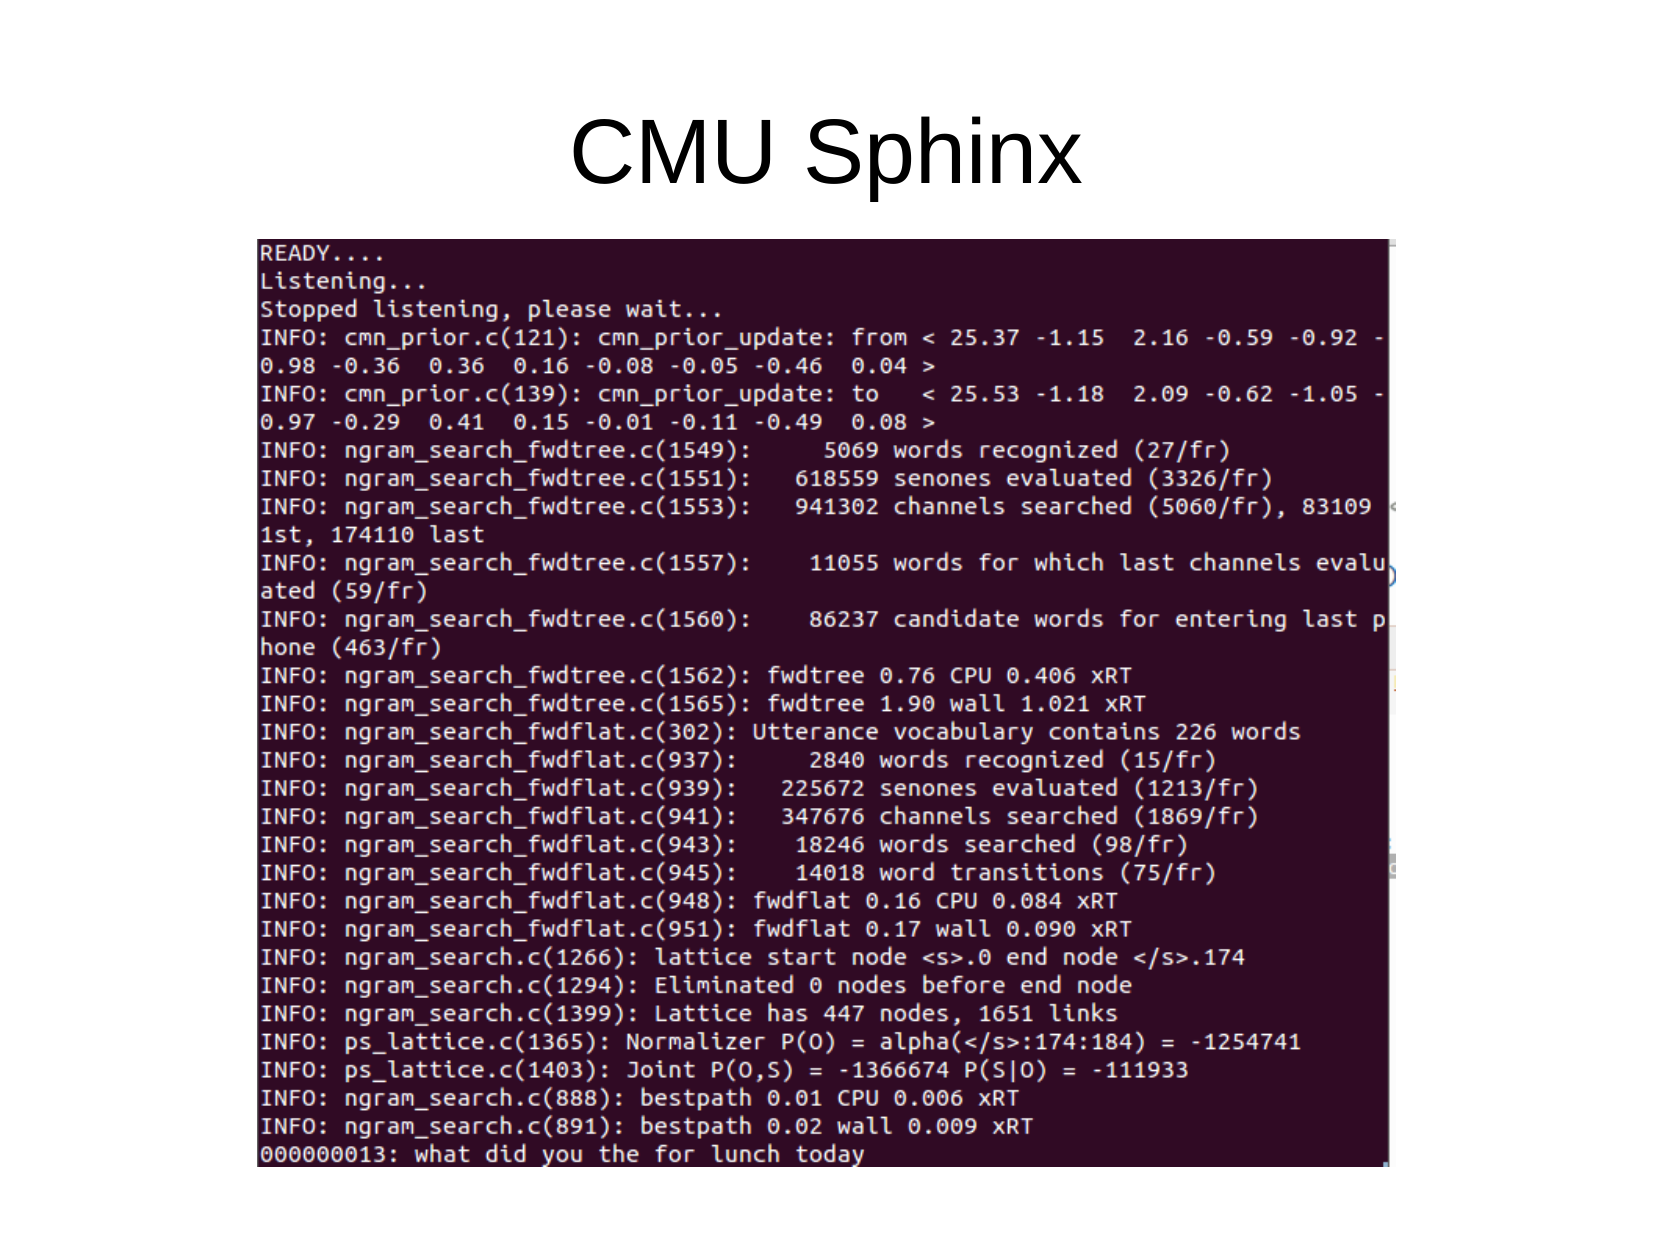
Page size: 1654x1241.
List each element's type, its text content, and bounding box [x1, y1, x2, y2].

title CMU Sphinx [82, 49, 1571, 257]
picture [257, 239, 1396, 1167]
